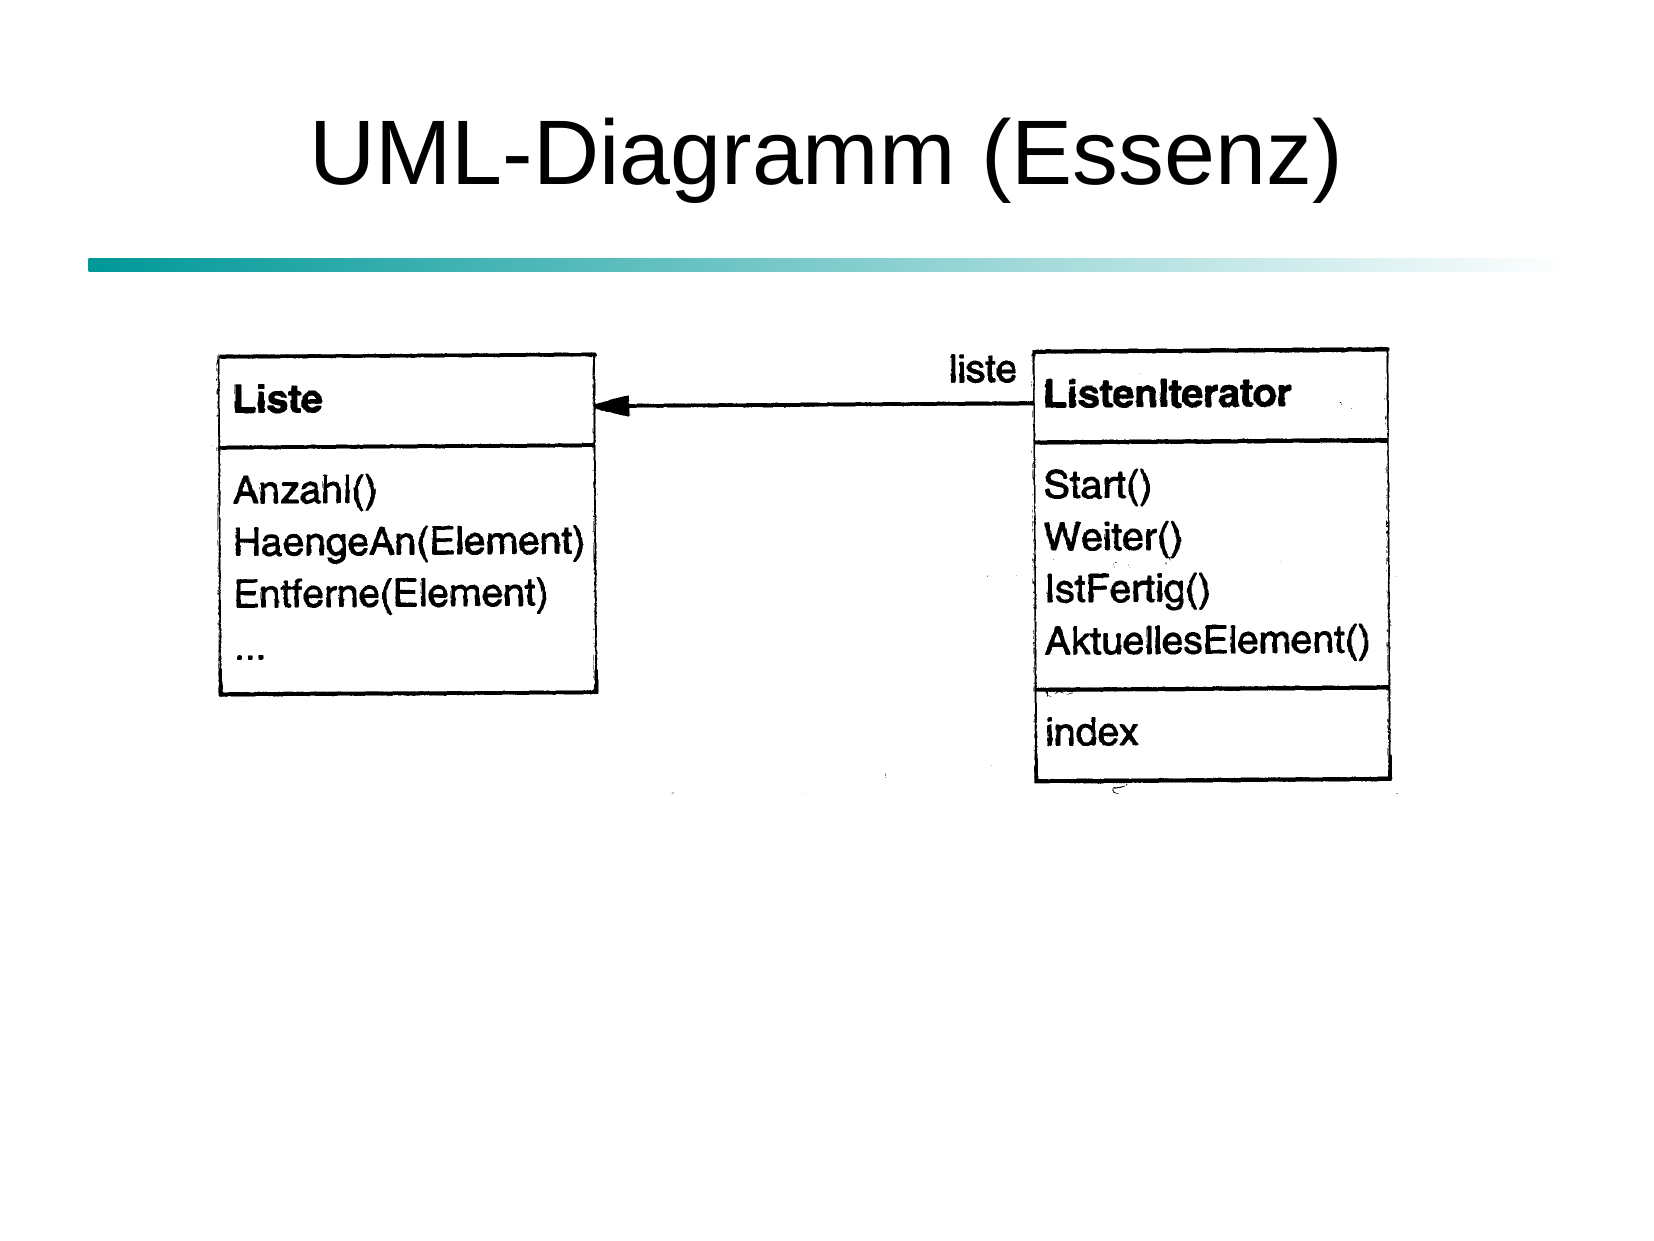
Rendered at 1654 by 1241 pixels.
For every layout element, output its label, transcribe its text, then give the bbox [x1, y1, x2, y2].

title UML-Diagramm (Essenz) [82, 49, 1571, 257]
chart [209, 344, 1398, 794]
